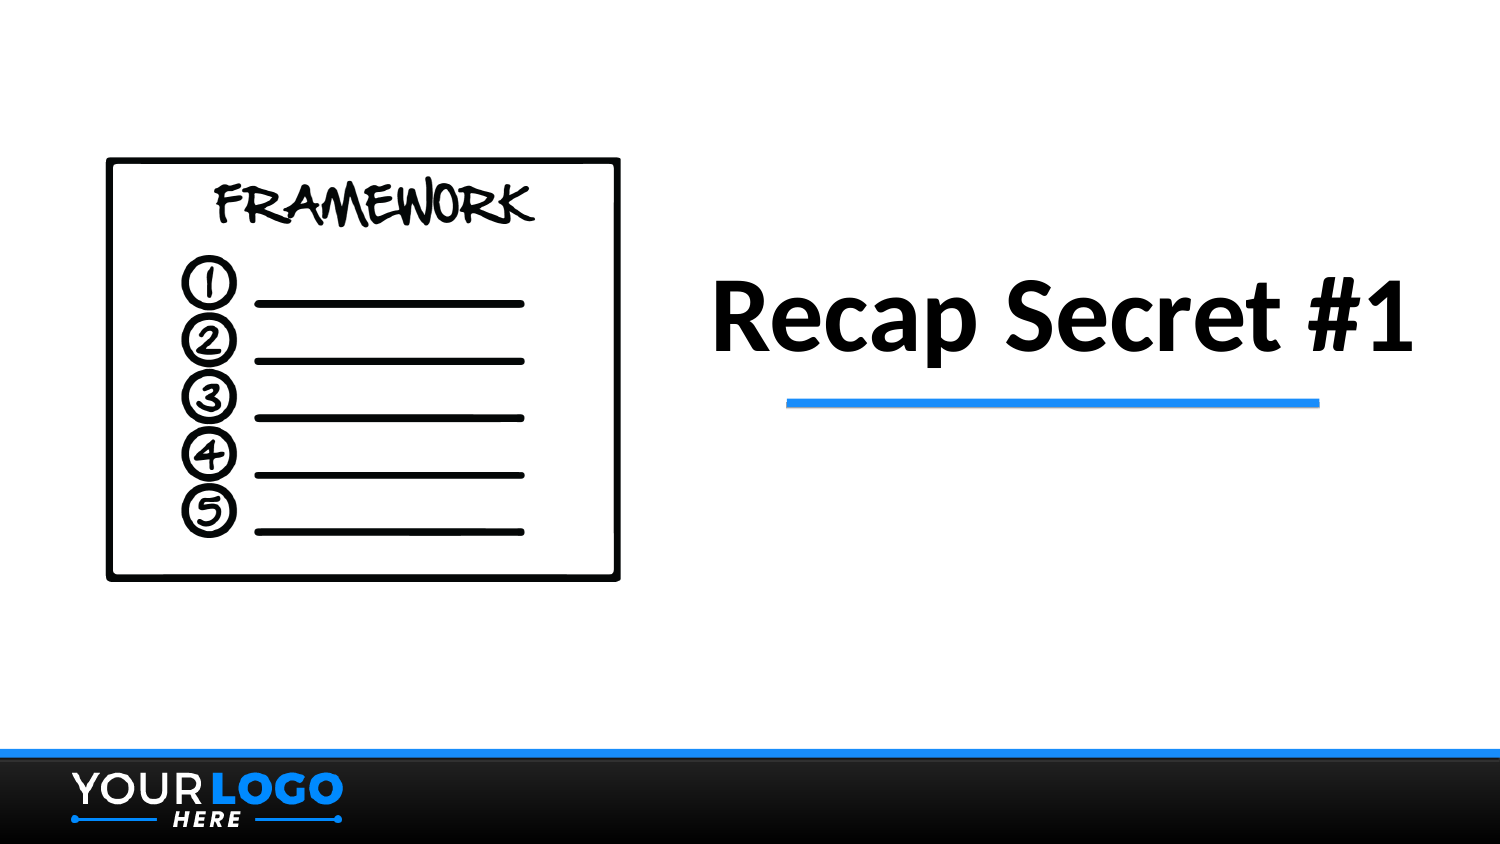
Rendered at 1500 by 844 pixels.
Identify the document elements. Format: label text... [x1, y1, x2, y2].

text_box [786, 398, 1320, 408]
text_box Recap Secret #1 [679, 235, 1448, 381]
picture [66, 766, 346, 831]
picture [104, 148, 621, 590]
